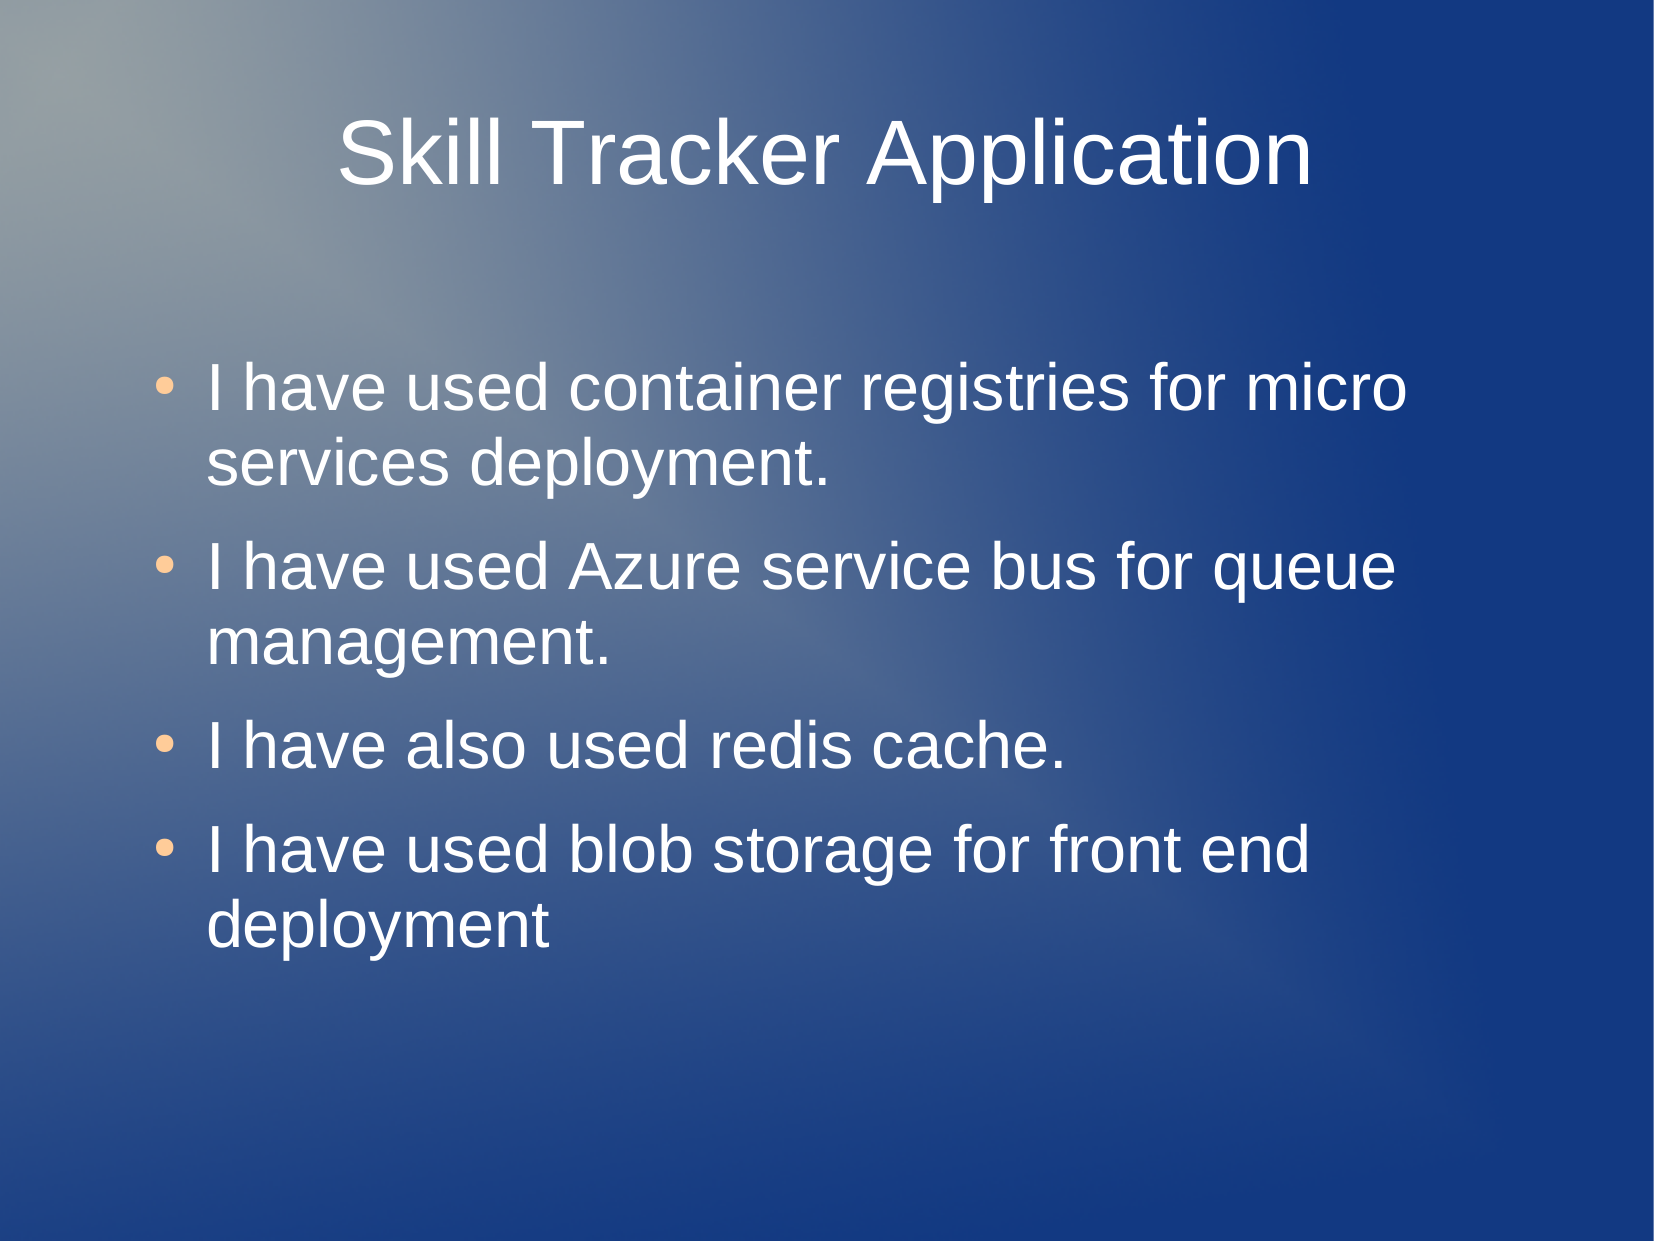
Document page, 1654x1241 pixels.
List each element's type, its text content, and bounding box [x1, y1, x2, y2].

picture [0, 0, 1654, 1241]
title Skill Tracker Application [82, 49, 1571, 257]
list I have used container registries for micro services deployment. I have used Azure service bus for queue management. I have also used redis cache. I have used blob storage for front end deployment [135, 350, 1517, 1132]
